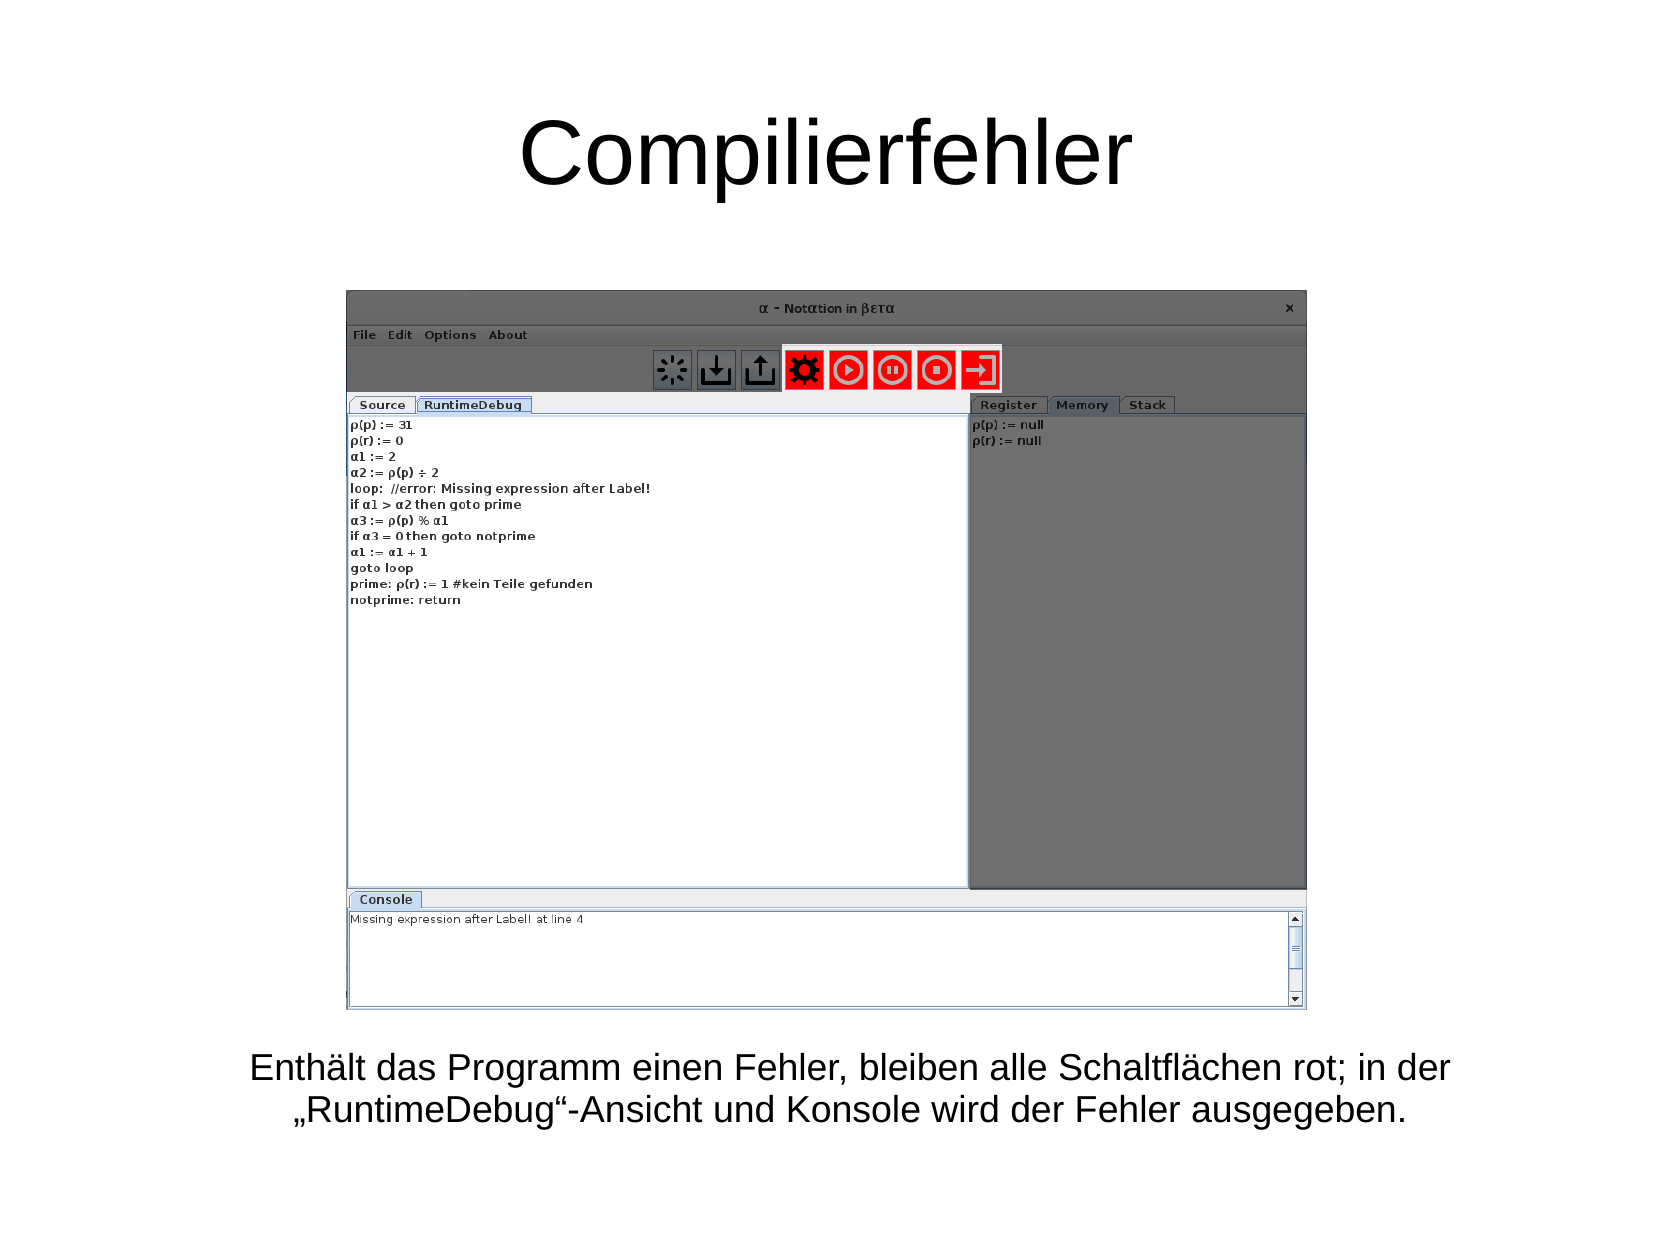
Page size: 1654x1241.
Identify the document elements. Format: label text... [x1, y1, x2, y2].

title Compilierfehler [82, 49, 1571, 257]
text_box Enthält das Programm einen Fehler, bleiben alle Schaltflächen rot; in der „RuntimeDebug“-Ansicht und Konsole wird der Fehler ausgegeben. [106, 1039, 1595, 1139]
picture [346, 290, 1307, 1010]
